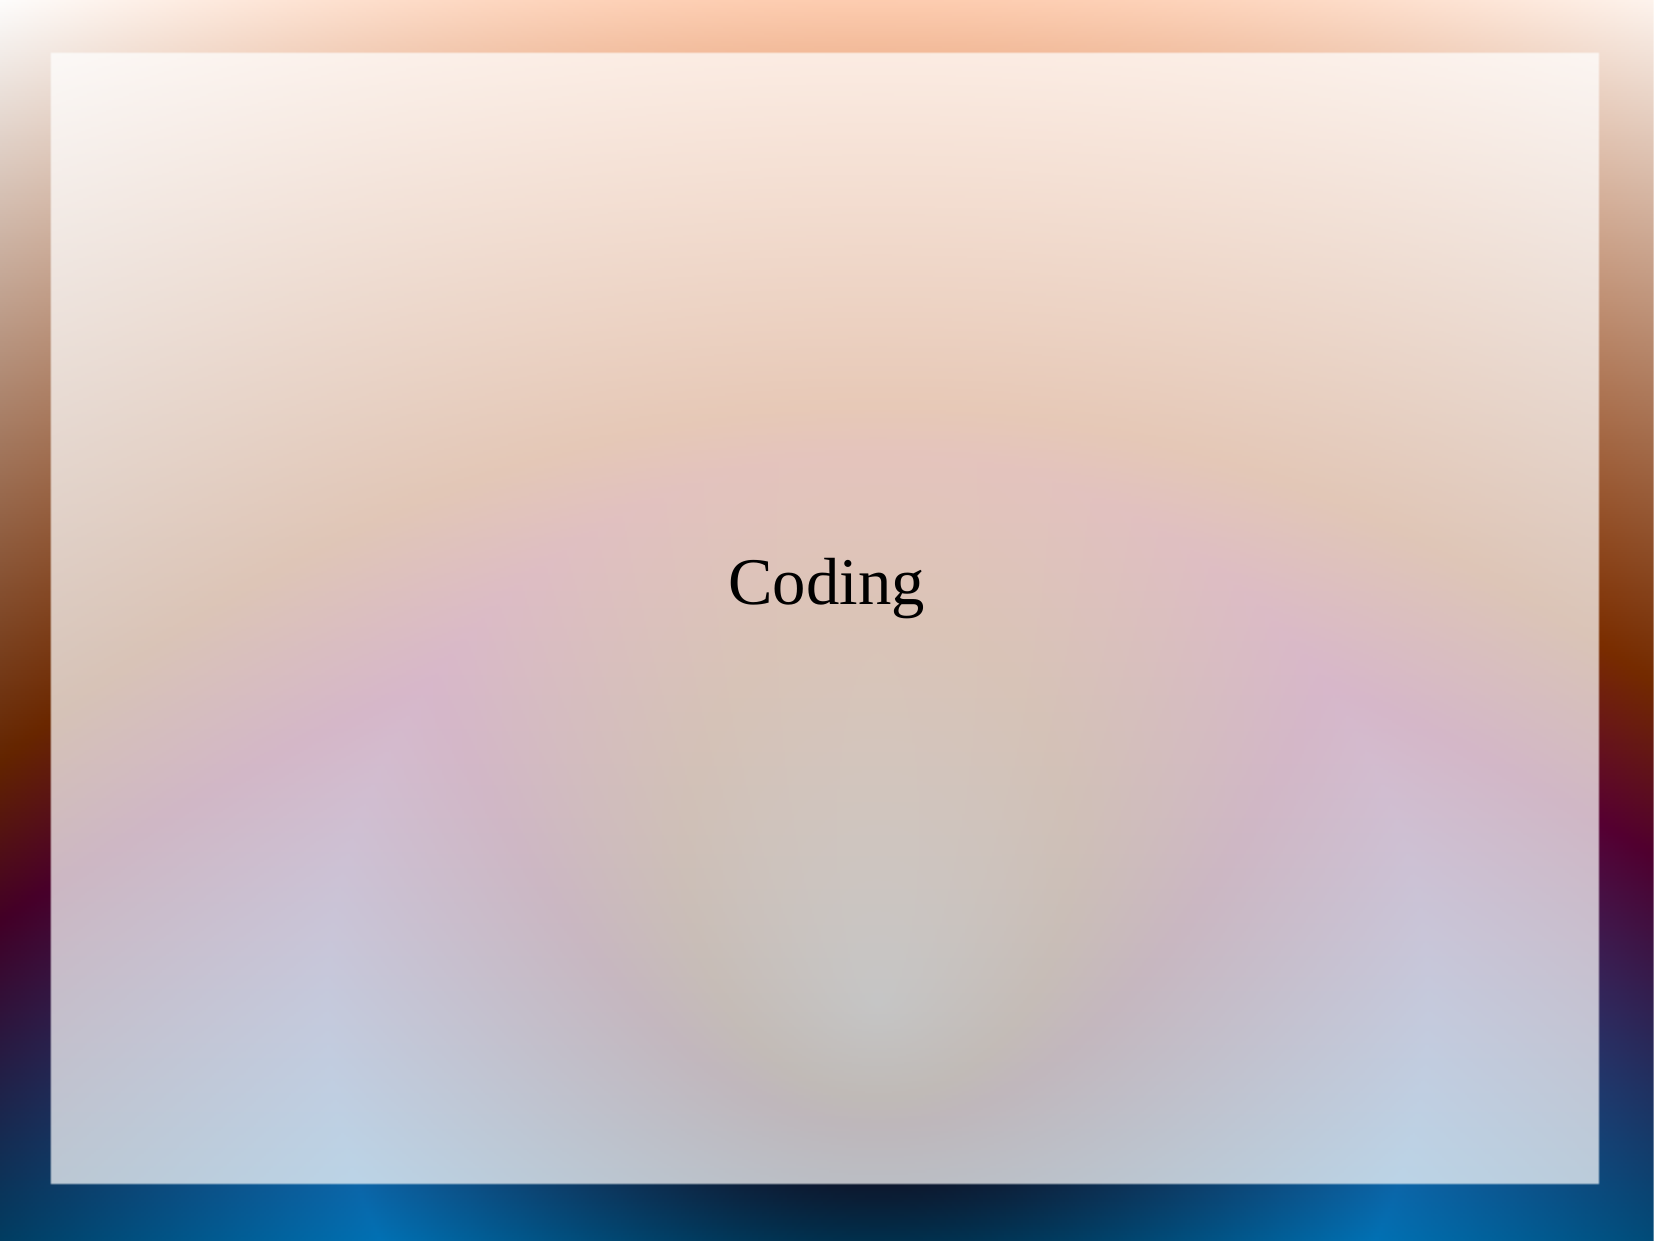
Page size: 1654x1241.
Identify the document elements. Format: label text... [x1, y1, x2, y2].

subtitle Coding [82, 55, 1571, 1109]
picture [0, 0, 1654, 1241]
